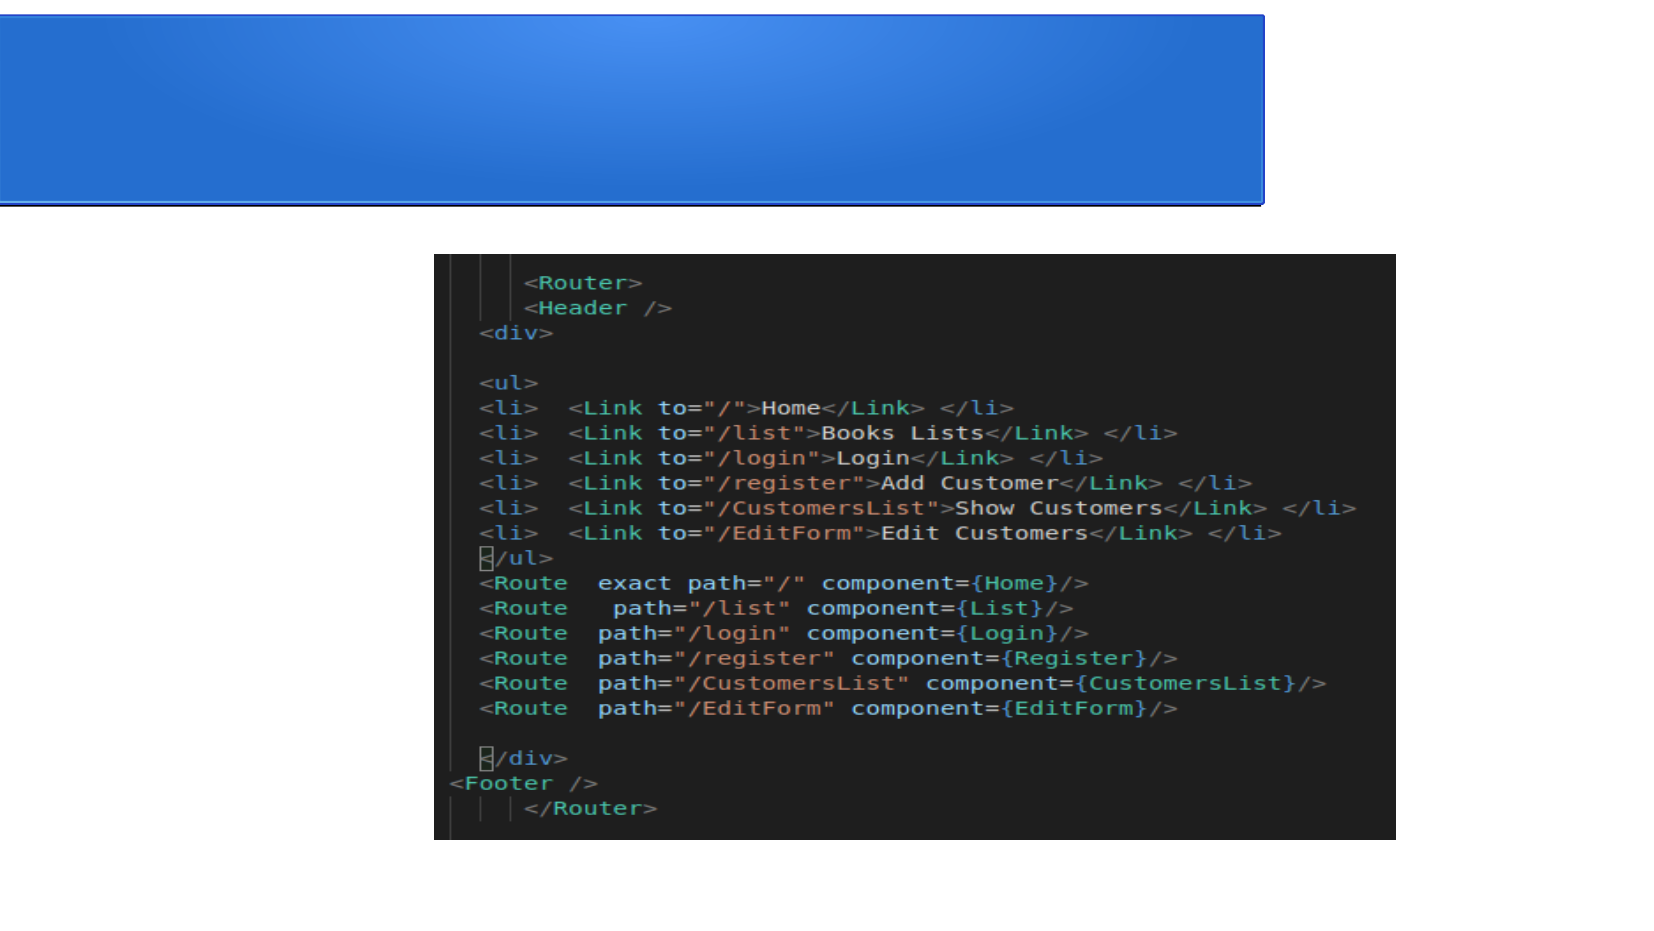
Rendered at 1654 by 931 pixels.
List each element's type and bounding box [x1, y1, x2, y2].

picture [434, 254, 1396, 841]
